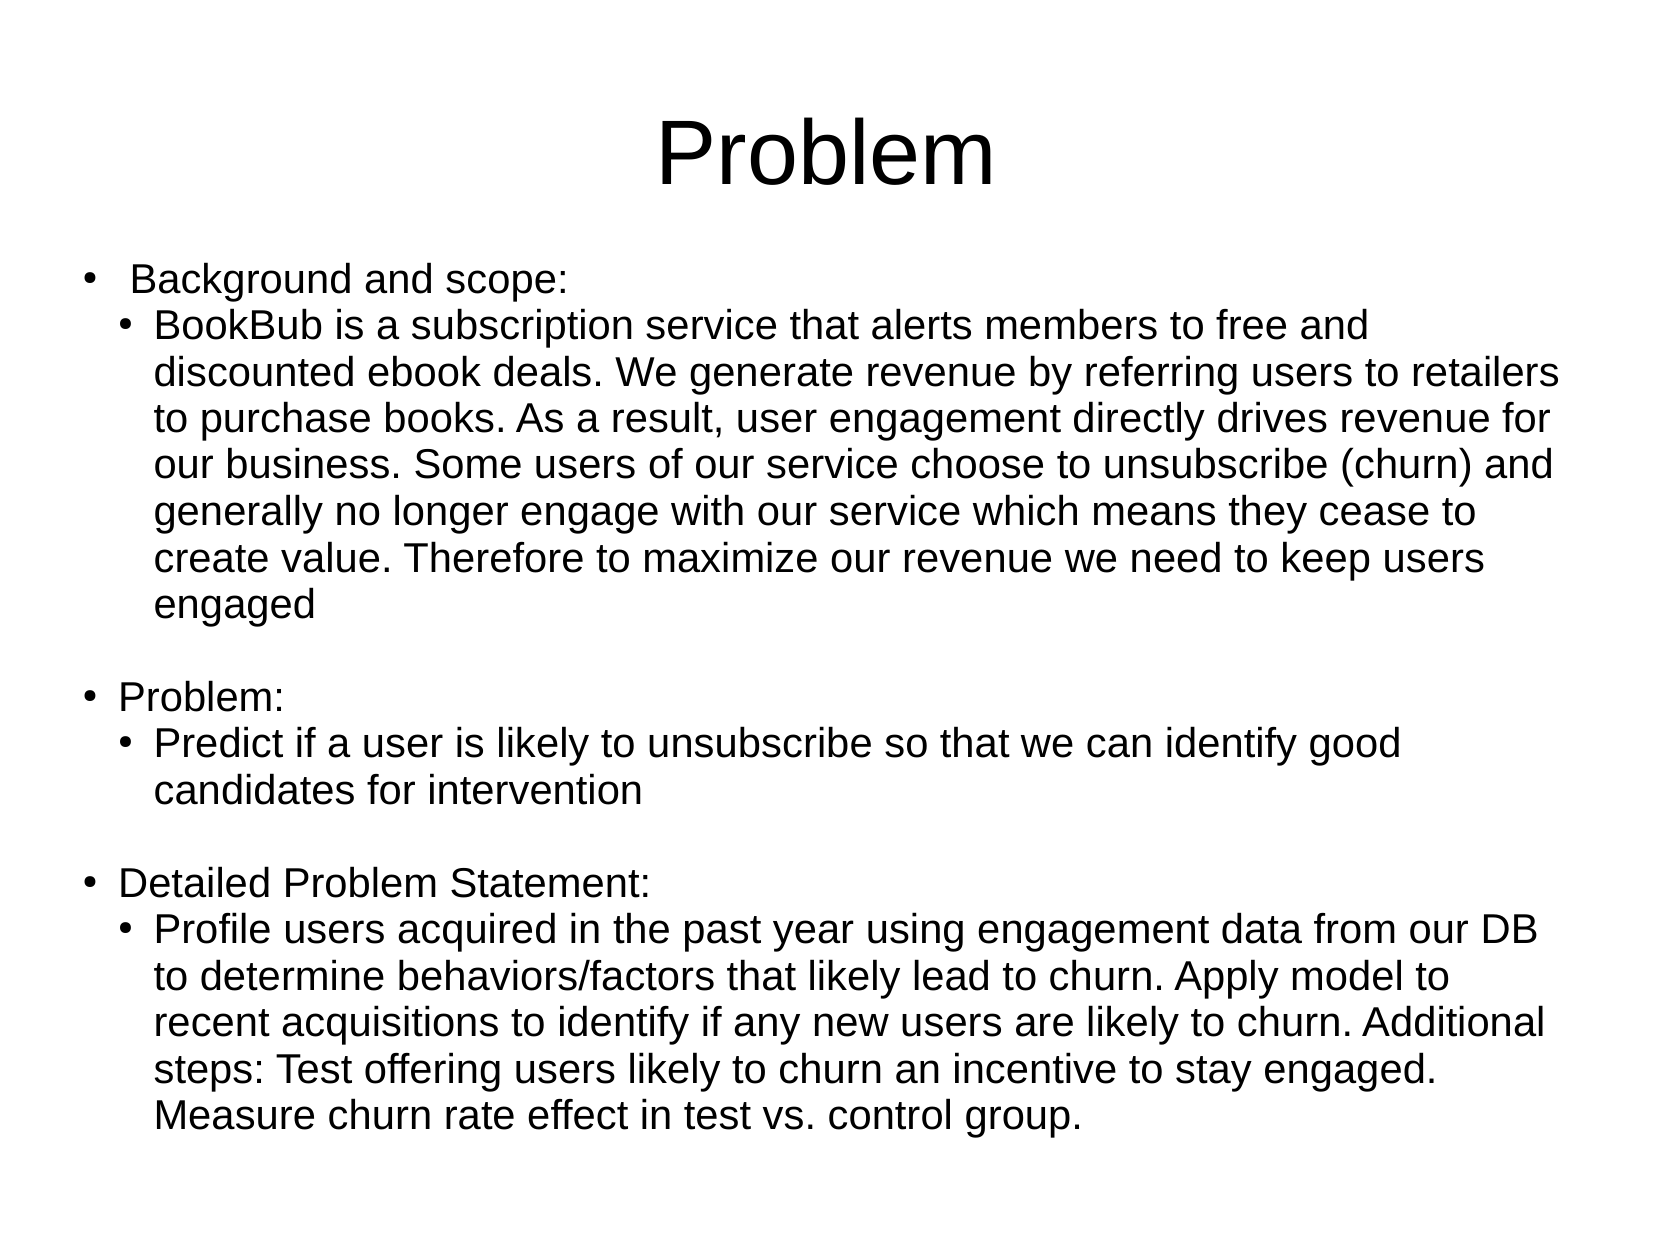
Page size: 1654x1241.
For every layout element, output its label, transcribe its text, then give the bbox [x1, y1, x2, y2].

title Problem [82, 49, 1571, 255]
subtitle Background and scope: BookBub is a subscription service that alerts members to free and discounted ebook deals. We generate revenue by referring users to retailers to purchase books. As a result, user engagement directly drives revenue for our business. Some users of our service choose to unsubscribe (churn) and generally no longer engage with our service which means they cease to create value. Therefore to maximize our revenue we need to keep users engaged Problem: Predict if a user is likely to unsubscribe so that we can identify good candidates for intervention Detailed Problem Statement: Profile users acquired in the past year using engagement data from our DB to determine behaviors/factors that likely lead to churn. Apply model to recent acquisitions to identify if any new users are likely to churn. Additional steps: Test offering users likely to churn an incentive to stay engaged. Measure churn rate effect in test vs. control group. [82, 255, 1571, 1186]
